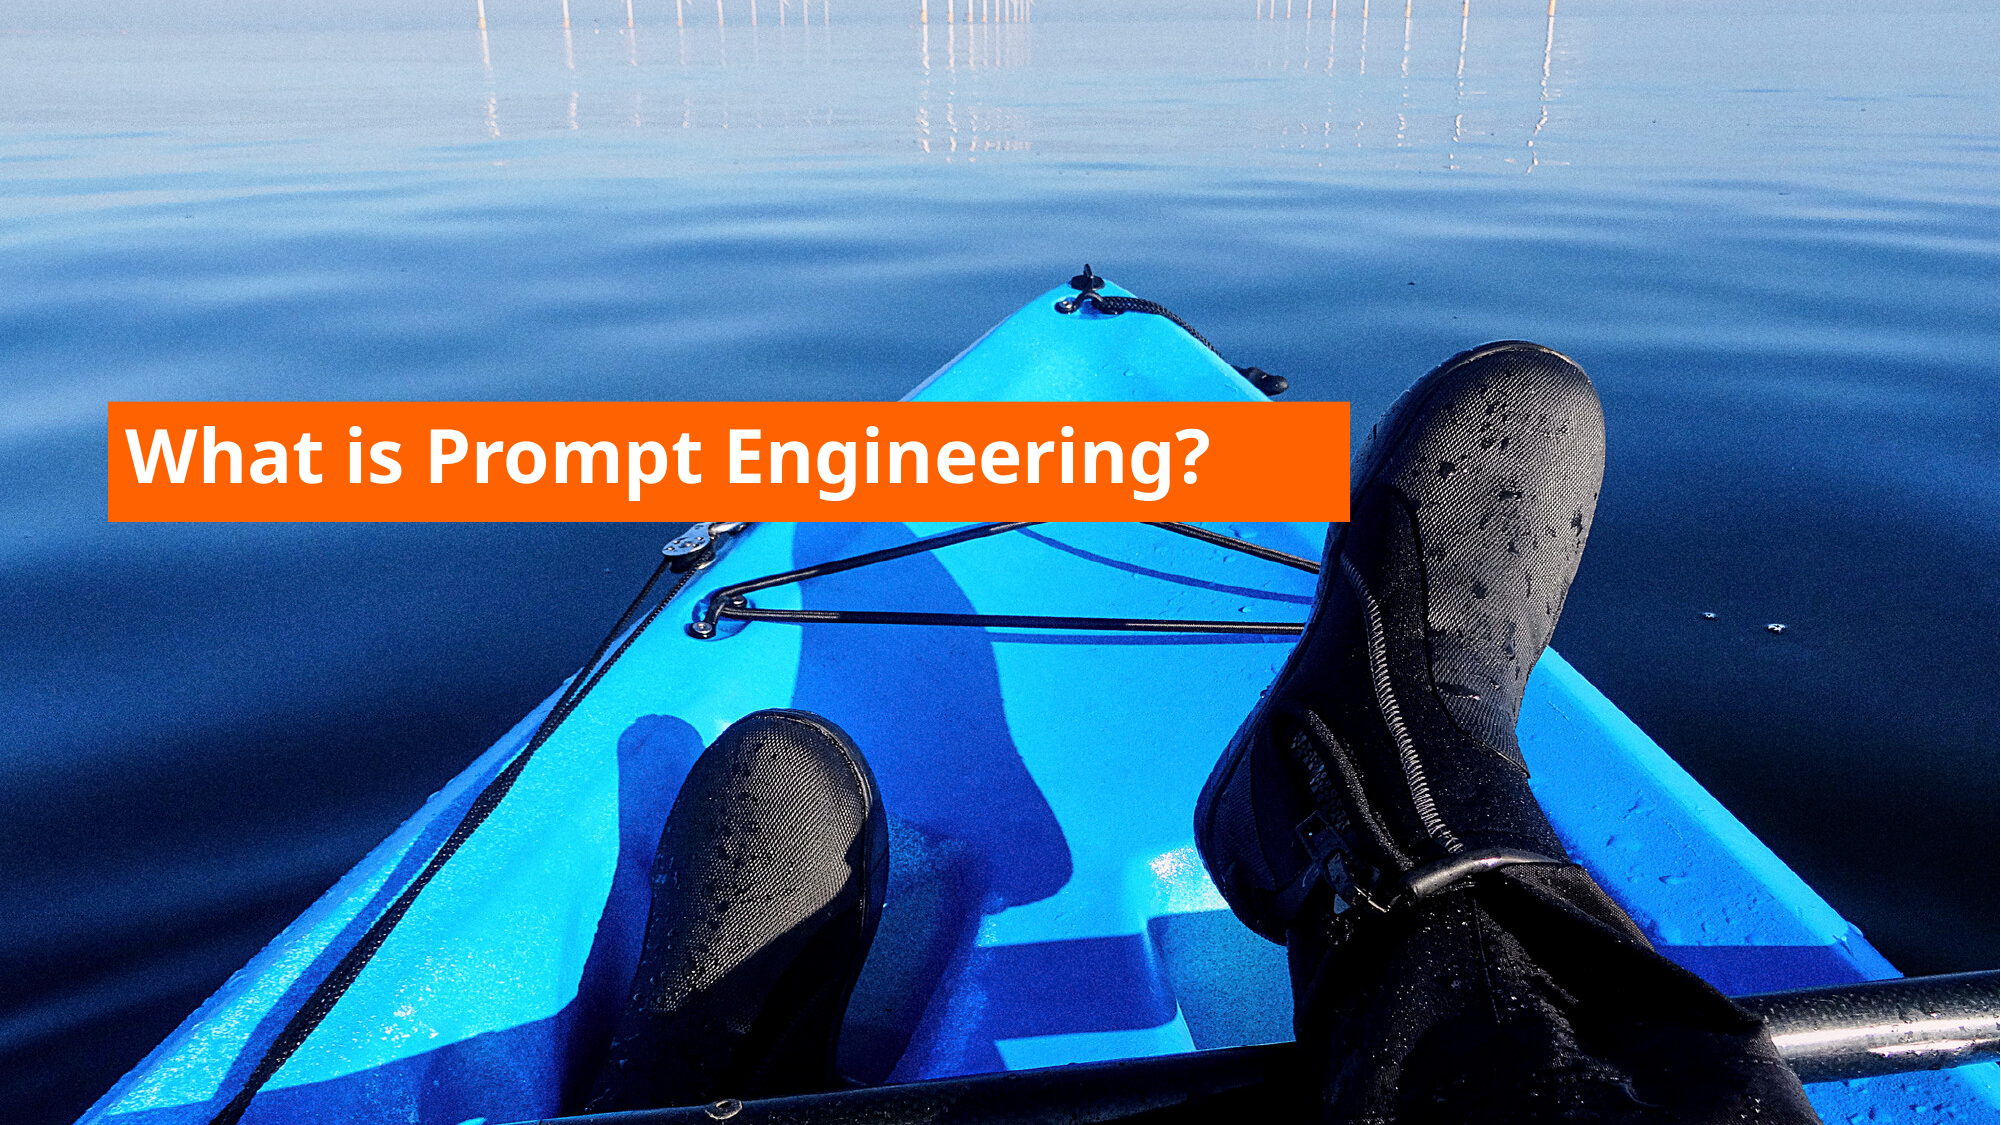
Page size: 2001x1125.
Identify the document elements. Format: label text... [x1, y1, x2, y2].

picture [0, 0, 2000, 1125]
title What is Prompt Engineering? [108, 401, 1351, 522]
